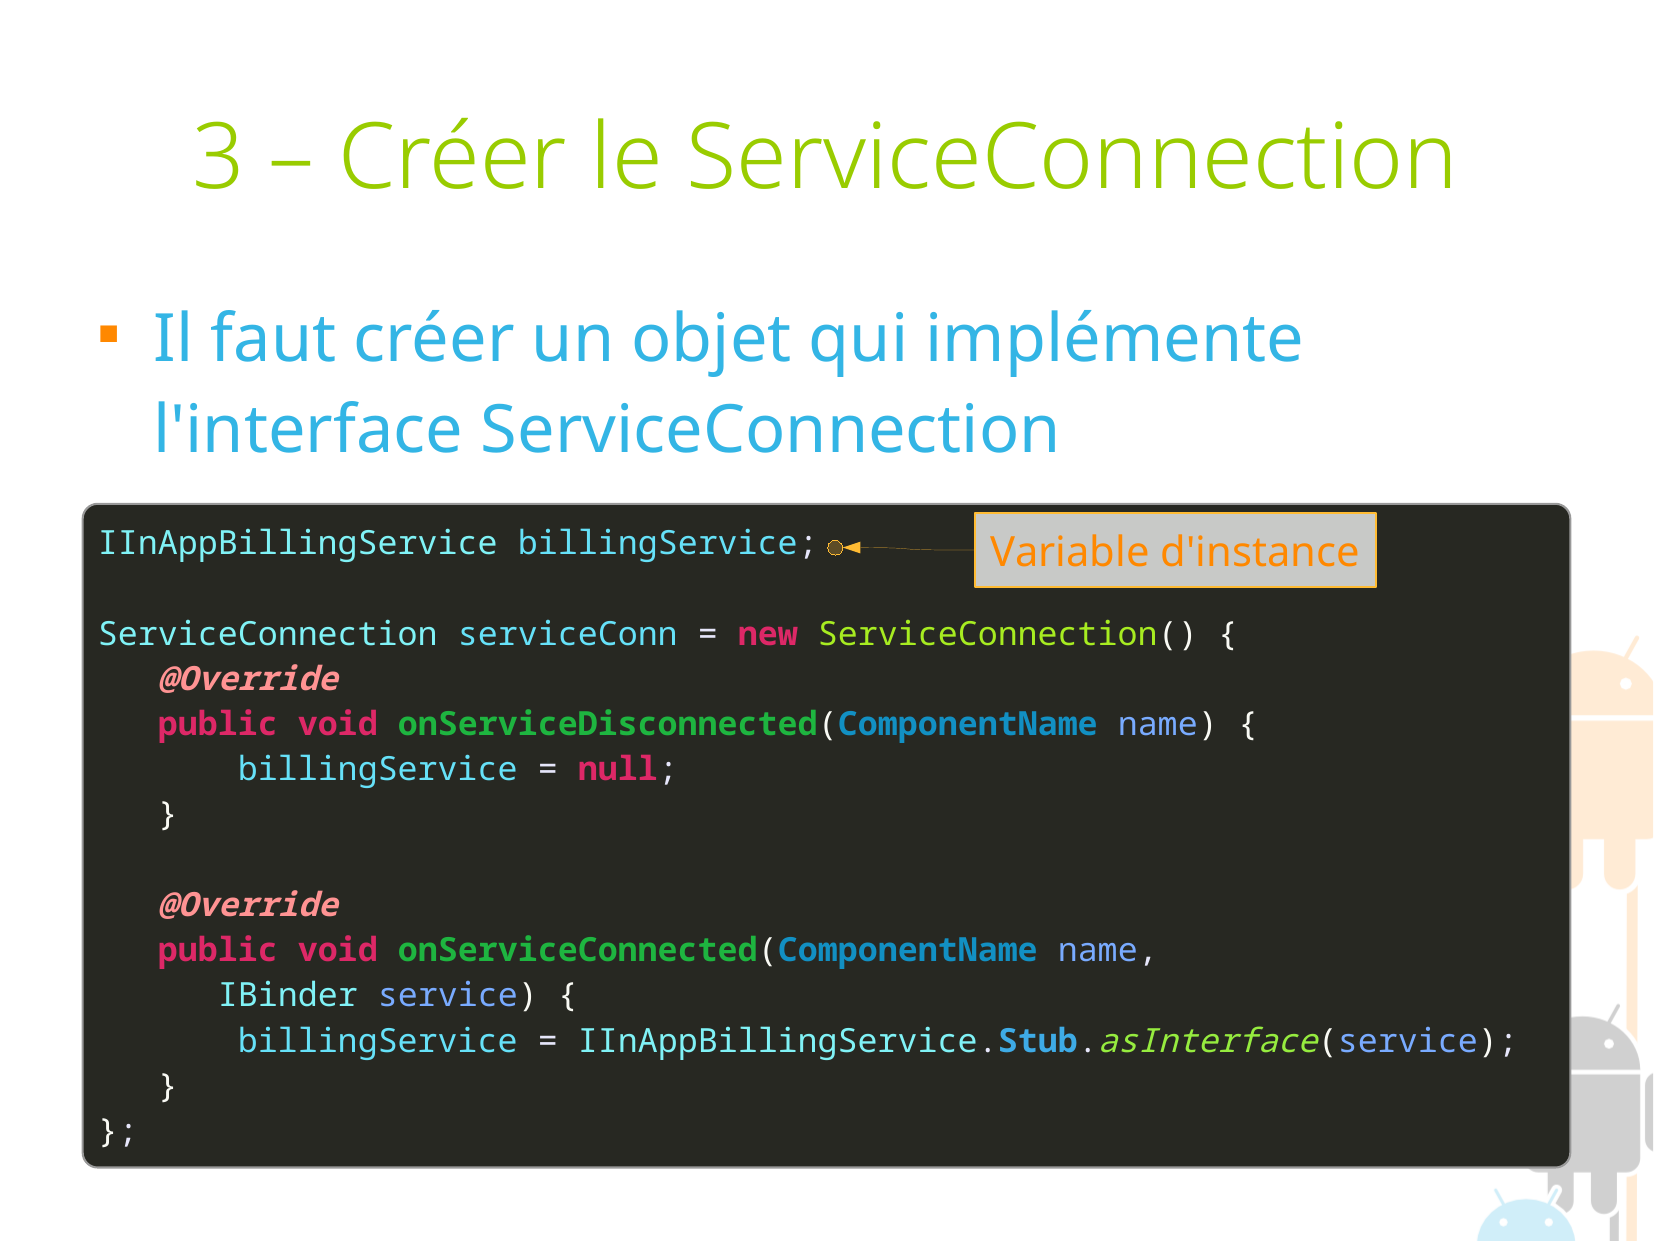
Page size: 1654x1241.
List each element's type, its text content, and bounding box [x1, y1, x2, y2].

picture [240, 423, 1654, 1241]
title 3 – Créer le ServiceConnection [82, 49, 1571, 257]
list Il faut créer un objet qui implémente l'interface ServiceConnection [82, 290, 1571, 503]
title Tests Bêta [976, 514, 1375, 586]
text_box IInAppBillingService billingService; ServiceConnection serviceConn = new ServiceConnection() { @Override public void onServiceDisconnected(ComponentName name) { billingService = null; } @Override public void onServiceConnected(ComponentName name, IBinder service) { billingService = IInAppBillingService.Stub.asInterface(service); } }; [82, 503, 1571, 1080]
text_box [827, 540, 843, 556]
text_box Variable d'instance [975, 513, 1357, 580]
